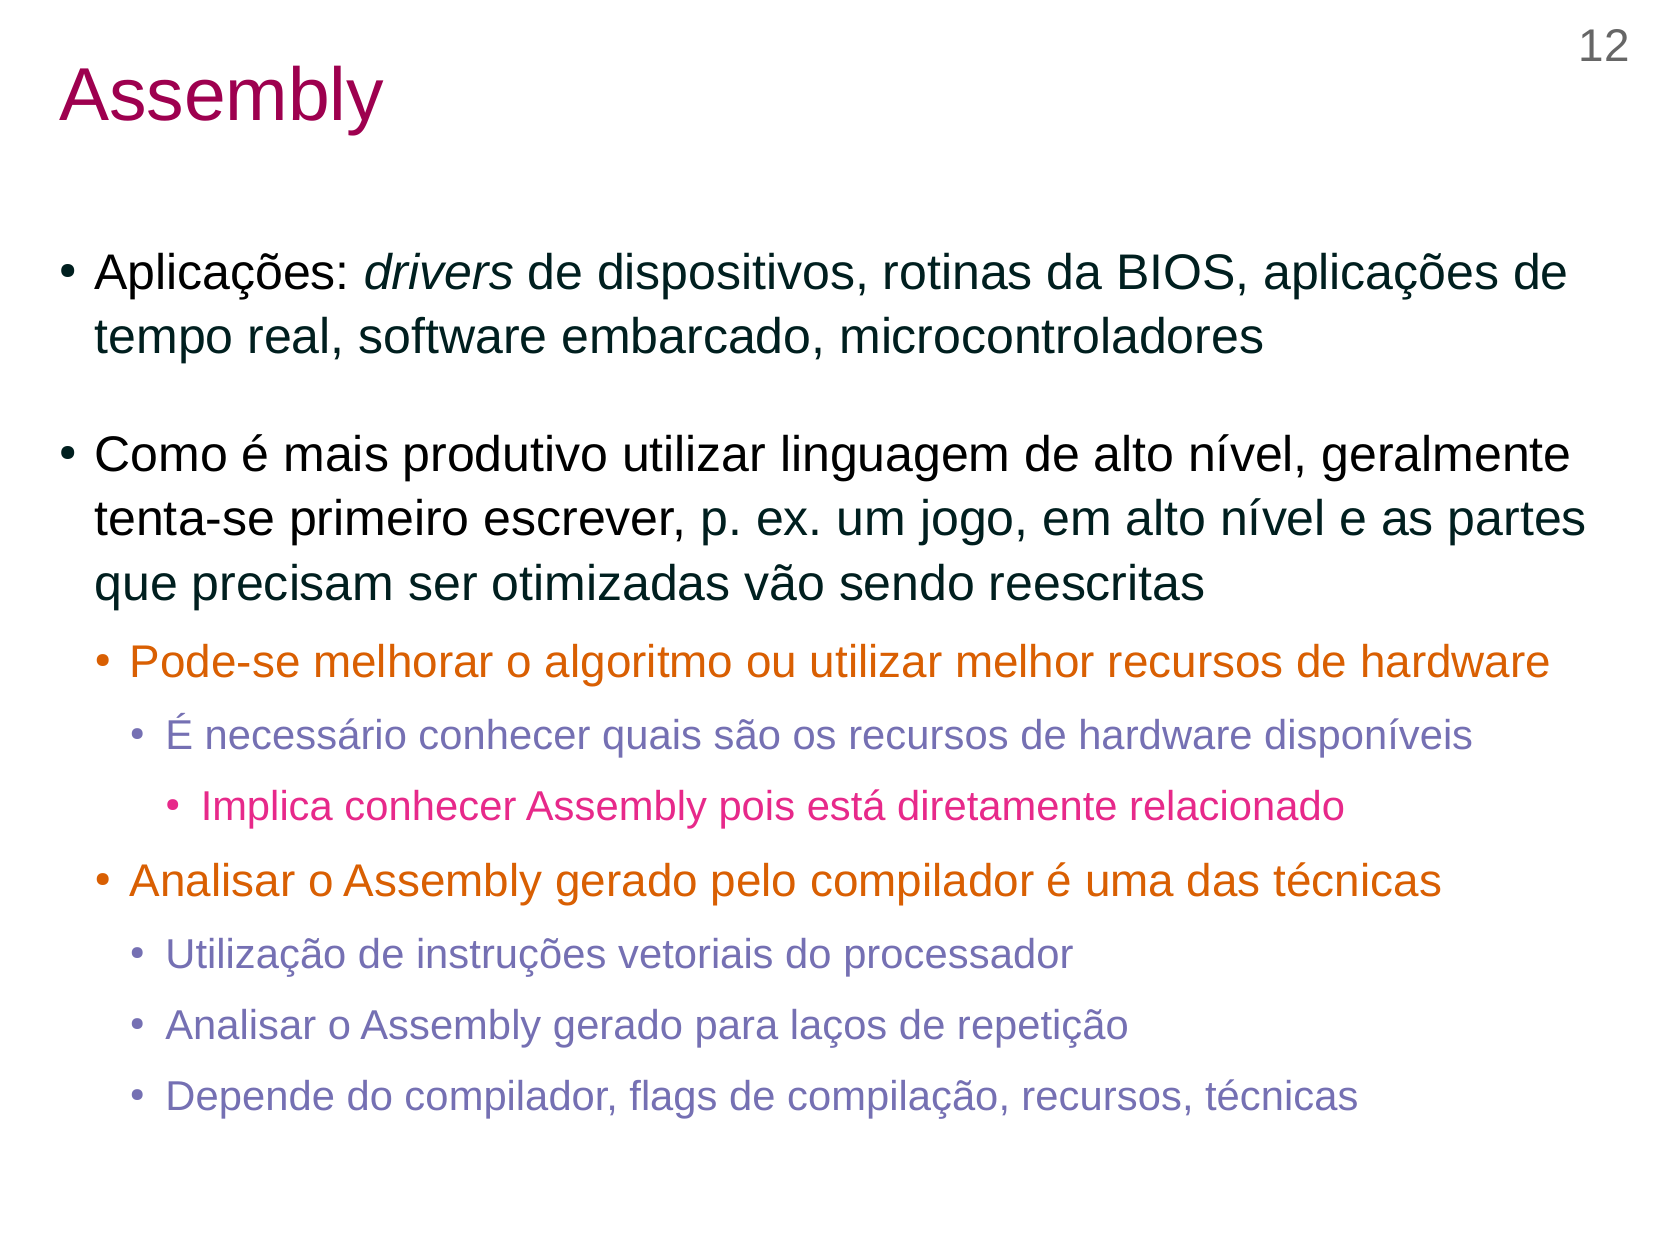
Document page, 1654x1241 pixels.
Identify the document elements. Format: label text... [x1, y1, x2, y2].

title Assembly [59, 29, 1595, 148]
list Aplicações: drivers de dispositivos, rotinas da BIOS, aplicações de tempo real, software embarcado, microcontroladores Como é mais produtivo utilizar linguagem de alto nível, geralmente tenta-se primeiro escrever, p. ex. um jogo, em alto nível e as partes que precisam ser otimizadas vão sendo reescritas Pode-se melhorar o algoritmo ou utilizar melhor recursos de hardware É necessário conhecer quais são os recursos de hardware disponíveis Implica conhecer Assembly pois está diretamente relacionado Analisar o Assembly gerado pelo compilador é uma das técnicas Utilização de instruções vetoriais do processador Analisar o Assembly gerado para laços de repetição Depende do compilador, flags de compilação, recursos, técnicas [59, 236, 1595, 1211]
